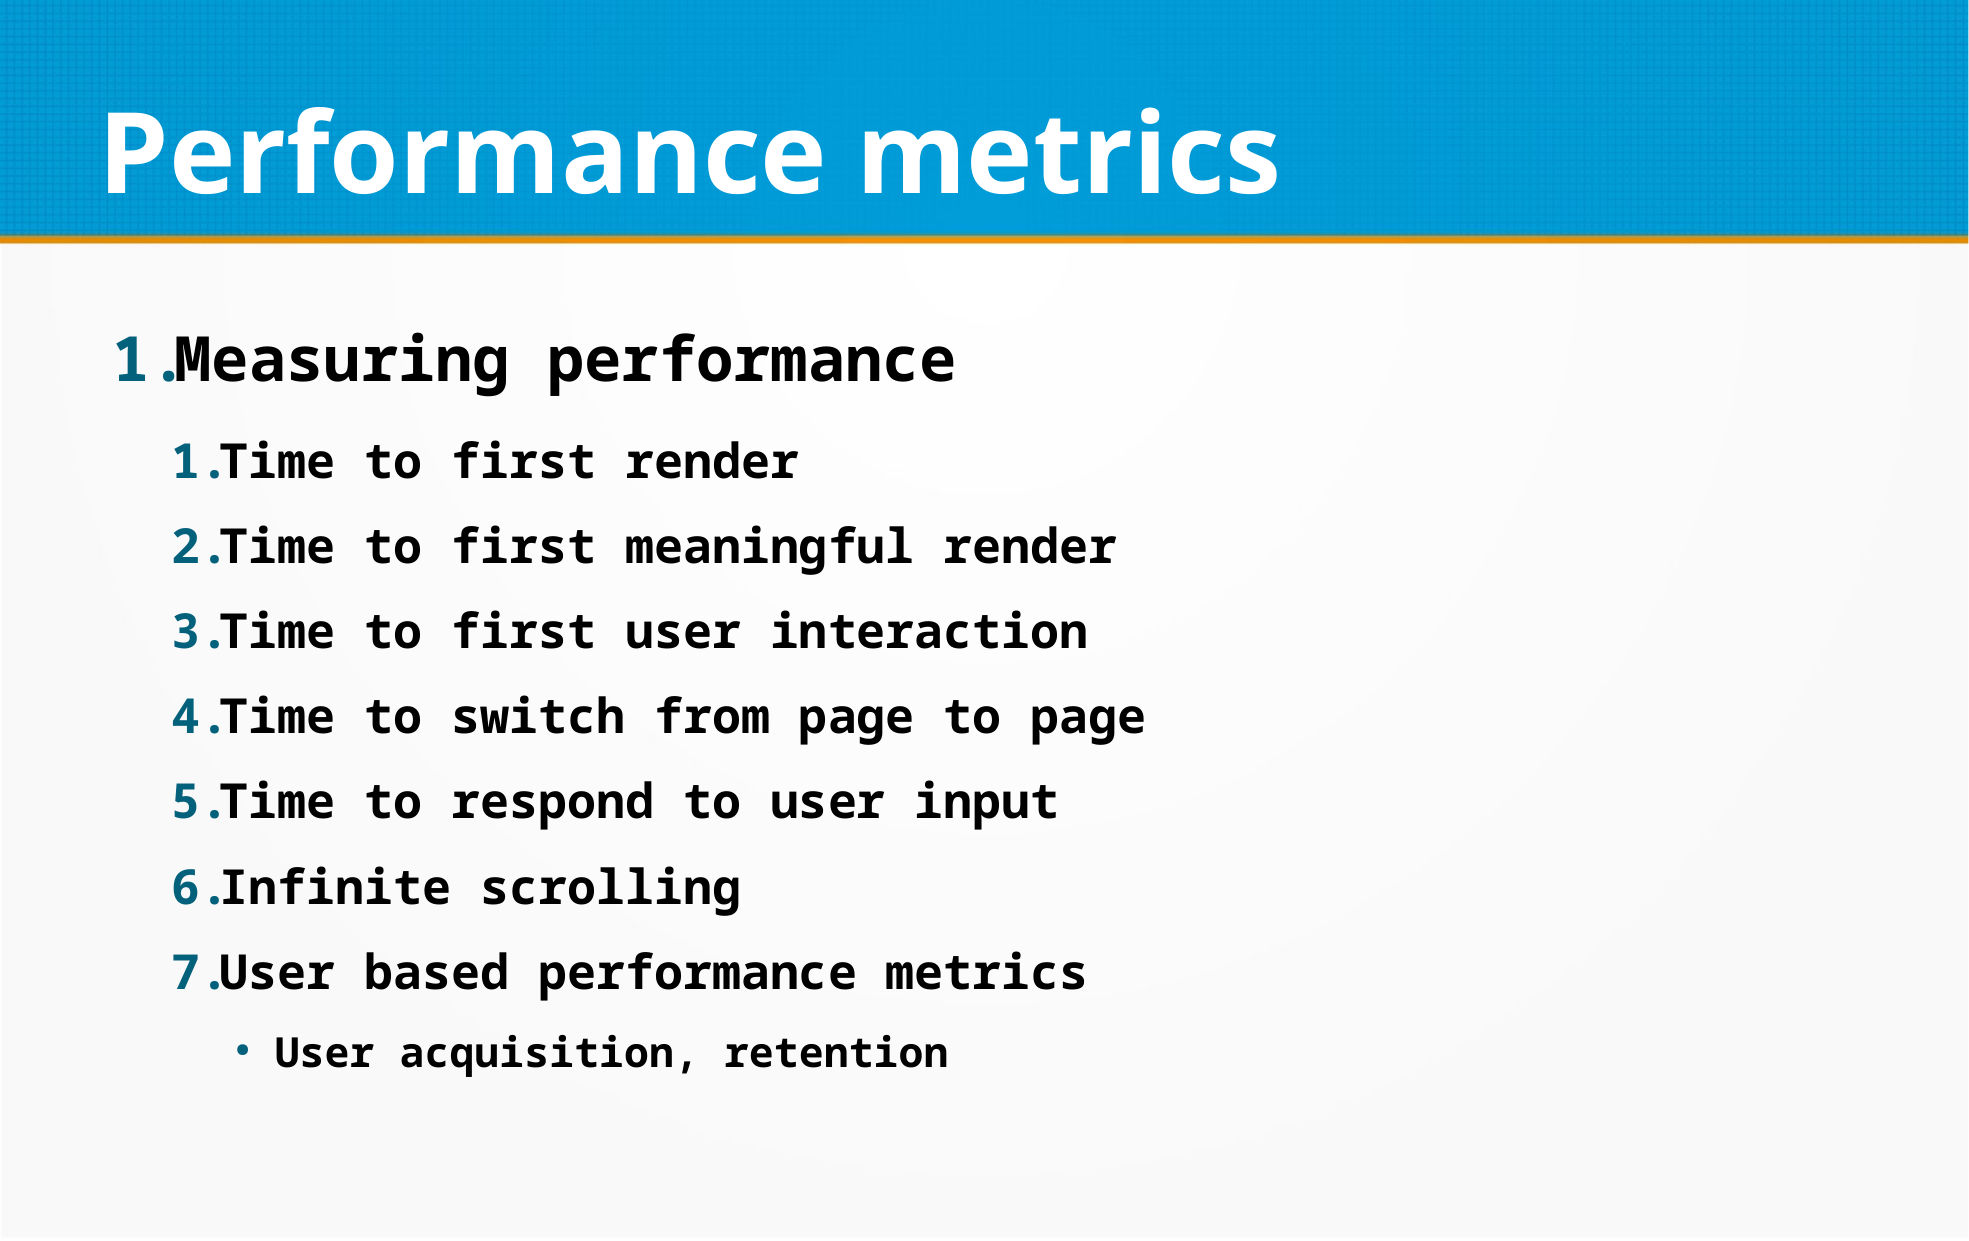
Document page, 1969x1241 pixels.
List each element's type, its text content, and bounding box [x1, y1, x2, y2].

title Performance metrics [98, 19, 1870, 227]
list Measuring performance Time to first render Time to first meaningful render Time to first user interaction Time to switch from page to page Time to respond to user input Infinite scrolling User based performance metrics User acquisition, retention [98, 315, 1861, 1081]
picture [0, 233, 1969, 1241]
